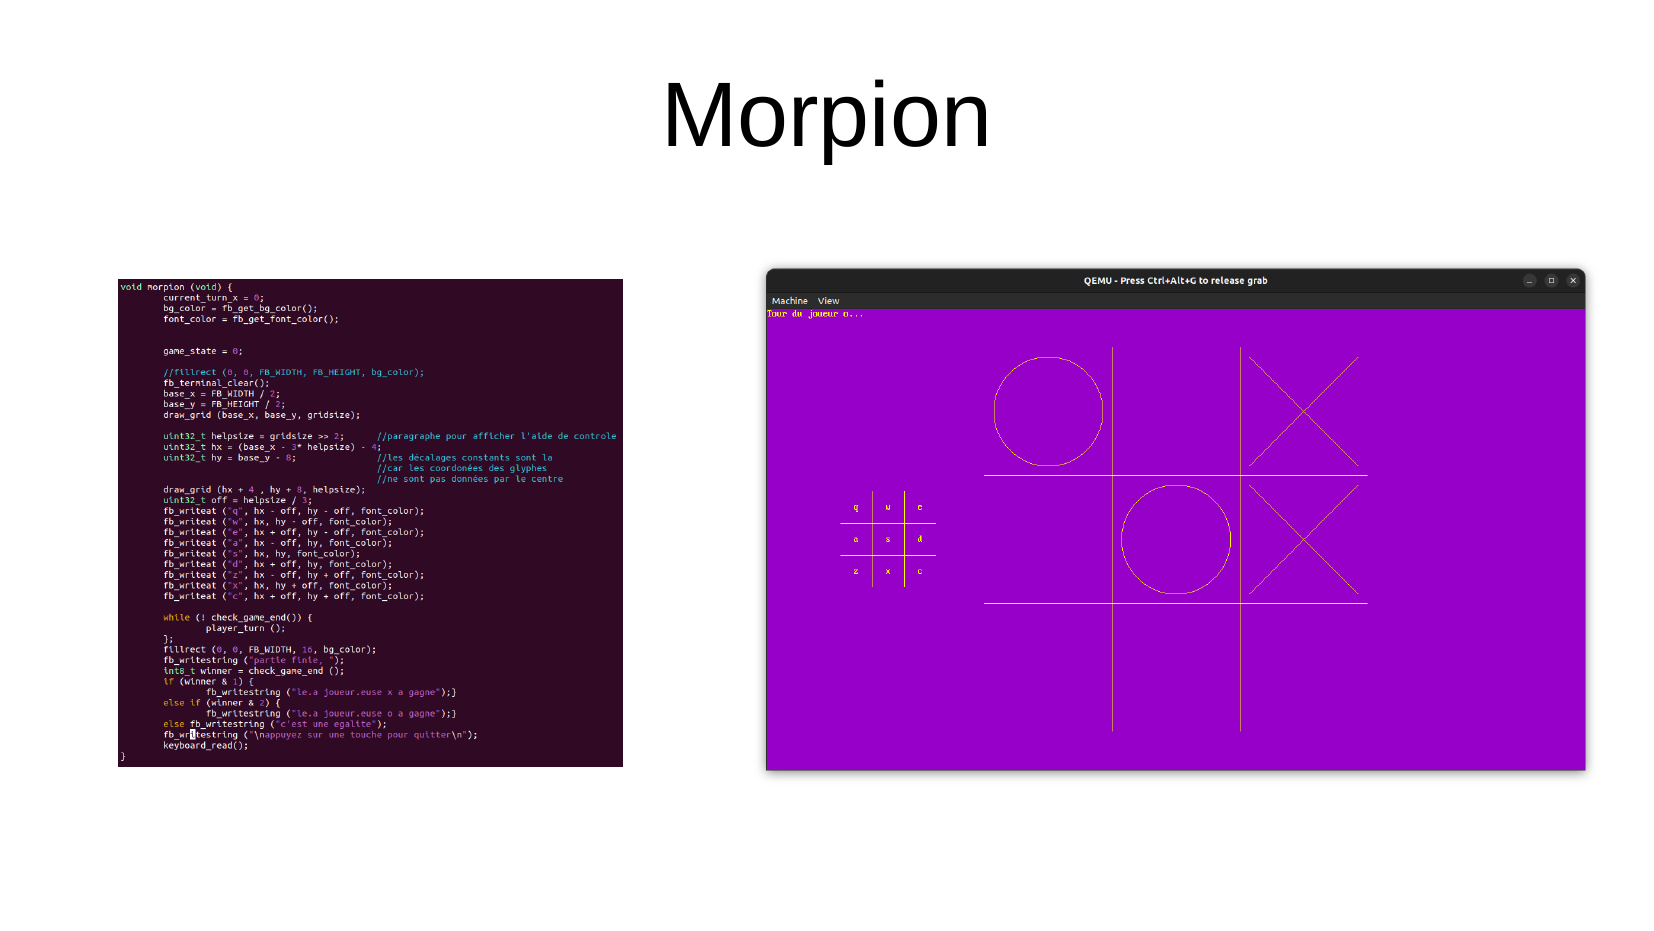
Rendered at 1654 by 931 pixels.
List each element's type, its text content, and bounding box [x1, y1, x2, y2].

picture [118, 279, 623, 767]
picture [750, 254, 1601, 788]
title Morpion [82, 37, 1571, 193]
